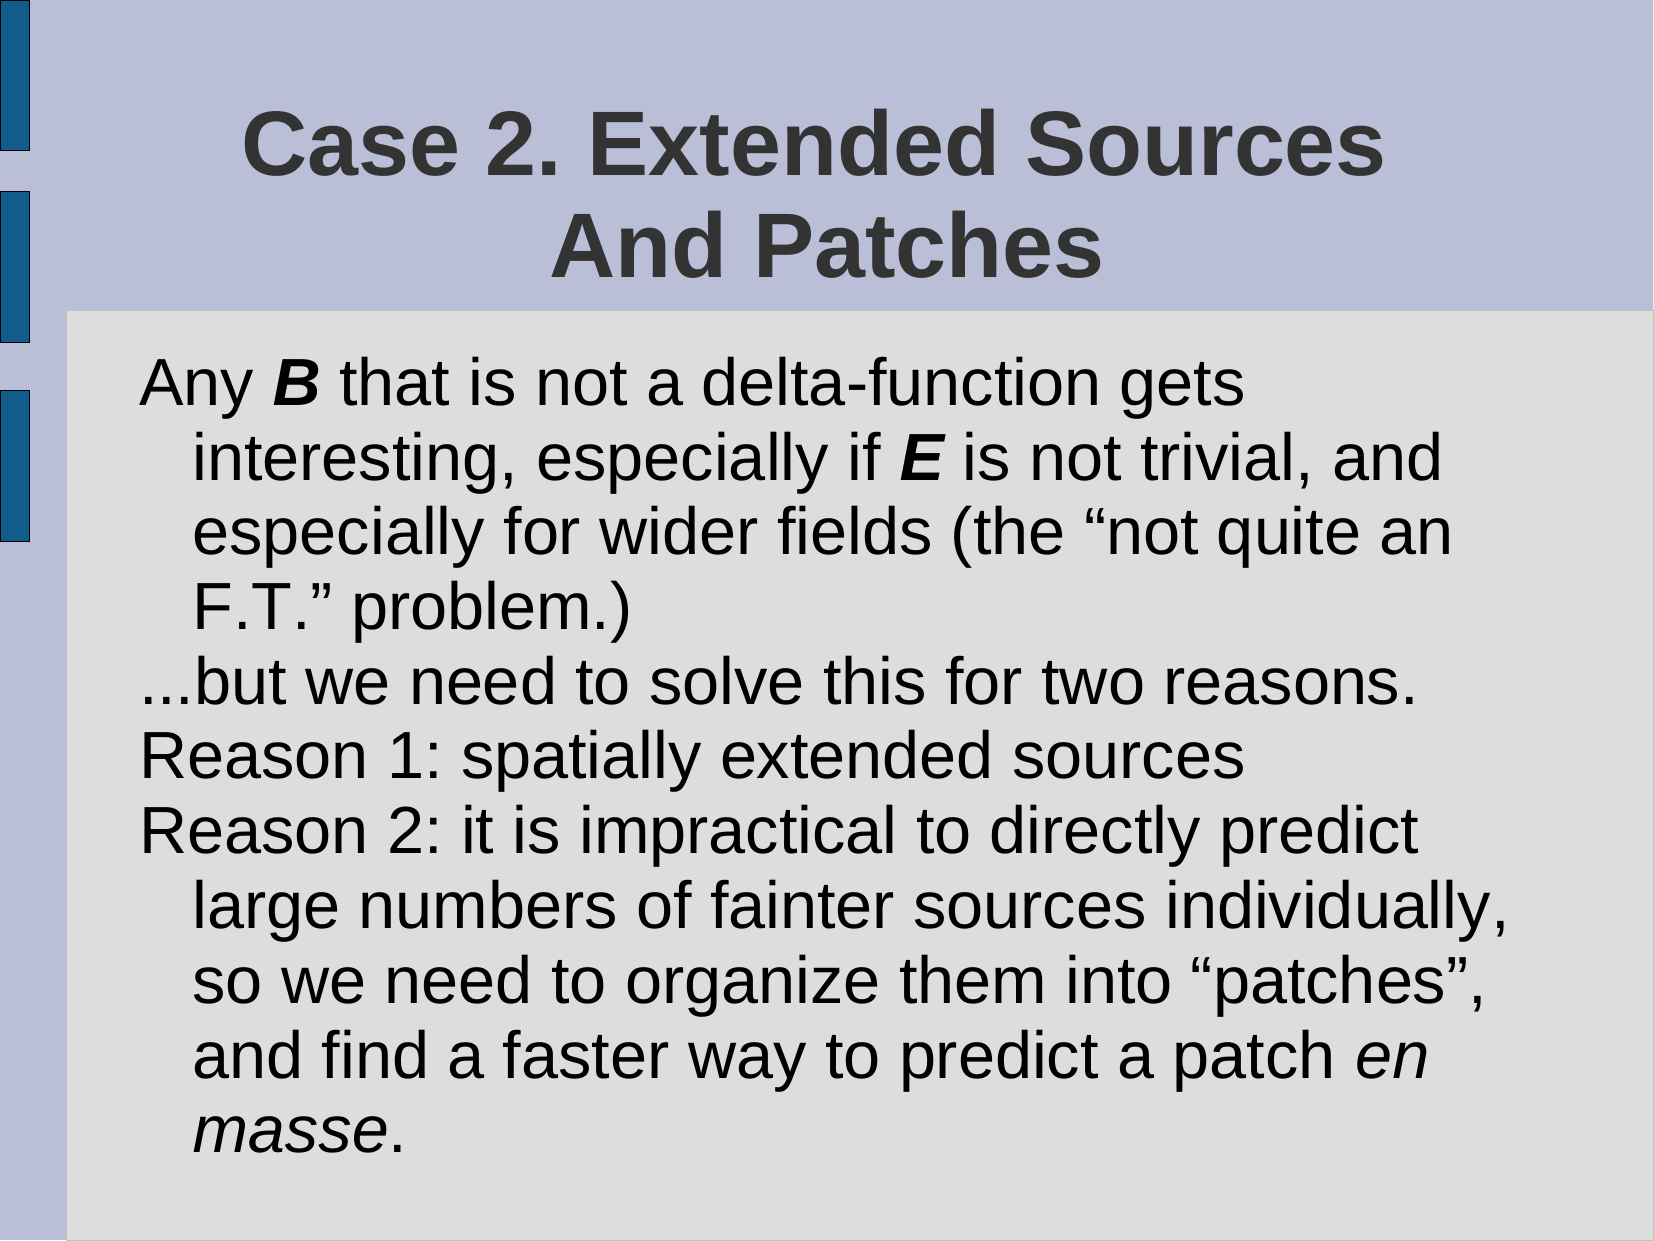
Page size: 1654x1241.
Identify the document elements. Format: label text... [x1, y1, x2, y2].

list Any B that is not a delta-function gets interesting, especially if E is not trivial, and especially for wider fields (the “not quite an F.T.” problem.) ...but we need to solve this for two reasons. Reason 1: spatially extended sources Reason 2: it is impractical to directly predict large numbers of fainter sources individually, so we need to organize them into “patches”, and find a faster way to predict a patch en masse. [121, 344, 1534, 1241]
title Case 2. Extended Sources And Patches [121, 87, 1534, 302]
